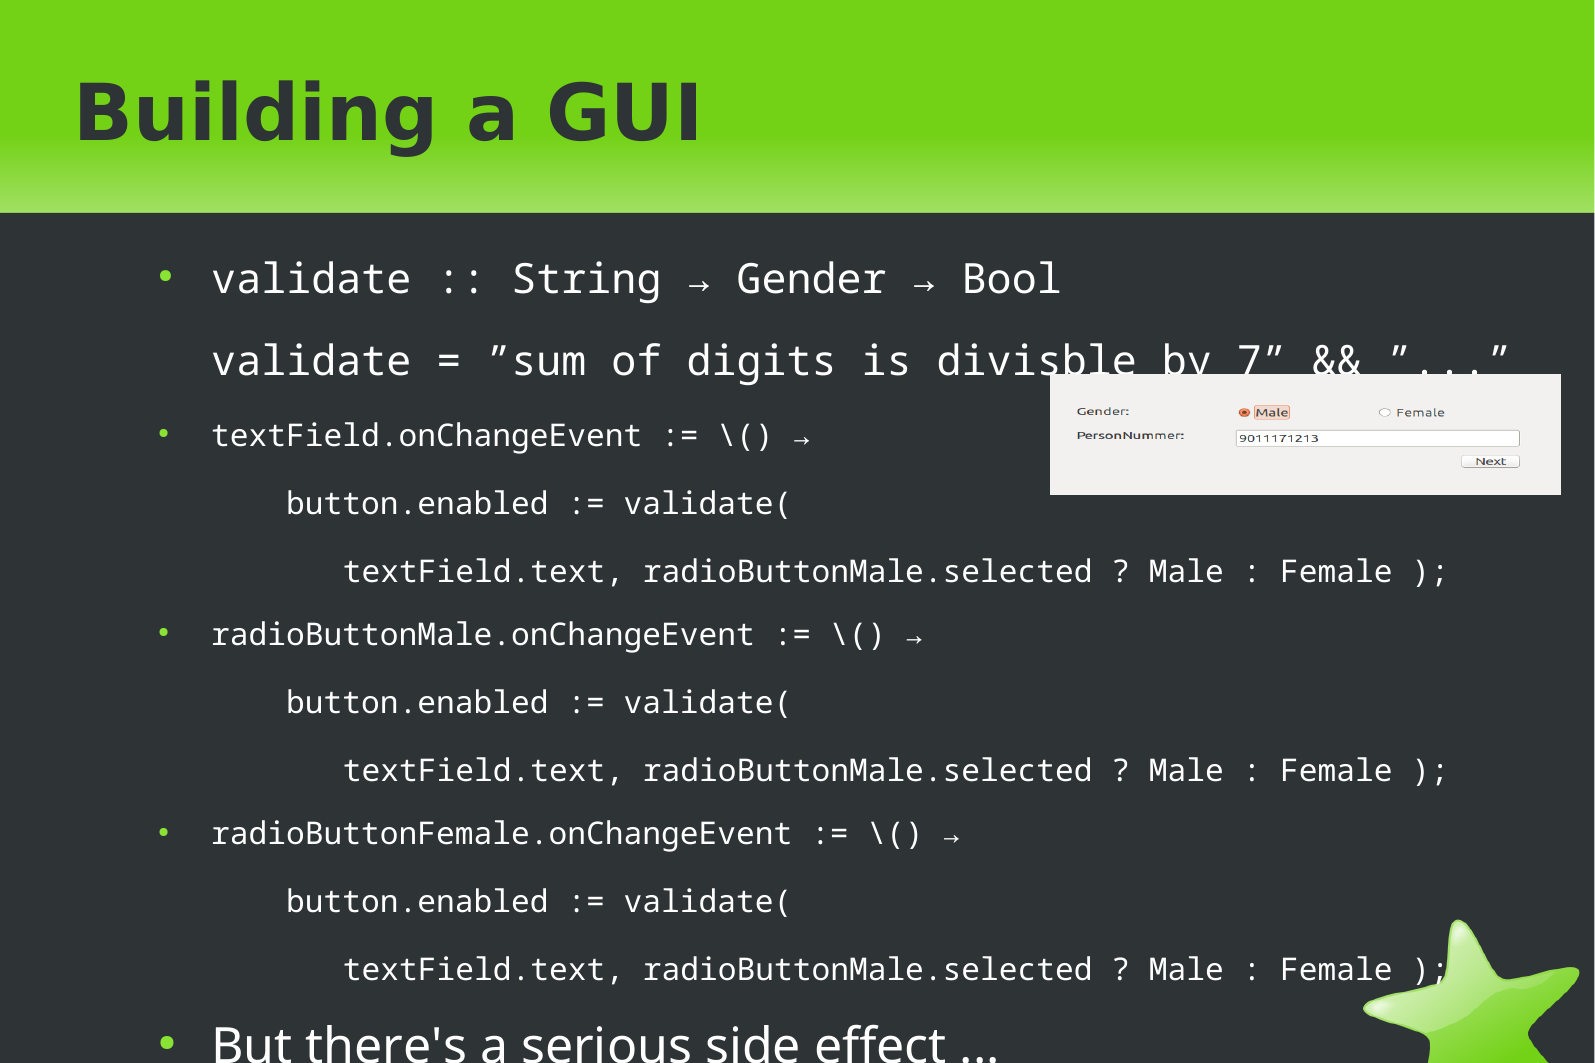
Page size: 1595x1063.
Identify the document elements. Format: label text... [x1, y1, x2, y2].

picture [220, 1052, 236, 1059]
picture [314, 1052, 327, 1063]
picture [538, 1052, 555, 1063]
picture [685, 1052, 722, 1063]
picture [749, 1052, 764, 1060]
picture [487, 1052, 500, 1060]
picture [883, 1052, 914, 1063]
picture [391, 1052, 413, 1063]
picture [911, 1052, 936, 1063]
picture [602, 1052, 617, 1063]
picture [821, 1052, 847, 1063]
list validate :: String → Gender → Bool validate = ”sum of digits is divisble by 7” && ”...” textField.onChangeEvent := \() → button.enabled := validate( textField.text, radioButtonMale.selected ? Male : Female ); radioButtonMale.onChangeEvent := \() → button.enabled := validate( textField.text, radioButtonMale.selected ? Male : Female ); radioButtonFemale.onChangeEvent := \() → button.enabled := validate( textField.text, radioButtonMale.selected ? Male : Female ); But there's a serious side effect ... [79, 248, 1515, 1052]
picture [582, 1052, 597, 1063]
picture [460, 1052, 486, 1063]
picture [350, 1052, 364, 1063]
title Building a GUI [74, 25, 1510, 203]
picture [738, 1052, 751, 1063]
picture [645, 1052, 659, 1060]
picture [361, 1052, 386, 1063]
picture [779, 1052, 824, 1063]
picture [627, 1052, 645, 1063]
picture [0, 0, 1595, 1063]
picture [552, 1052, 577, 1063]
picture [283, 1052, 313, 1063]
picture [251, 1052, 265, 1060]
picture [769, 1052, 782, 1063]
picture [270, 1052, 282, 1063]
picture [332, 1052, 346, 1063]
picture [664, 1052, 685, 1063]
picture [869, 1052, 886, 1063]
picture [852, 1052, 865, 1063]
picture [410, 1052, 460, 1063]
picture [233, 1052, 251, 1063]
picture [722, 1052, 733, 1063]
picture [504, 1052, 538, 1063]
picture [614, 1052, 630, 1060]
